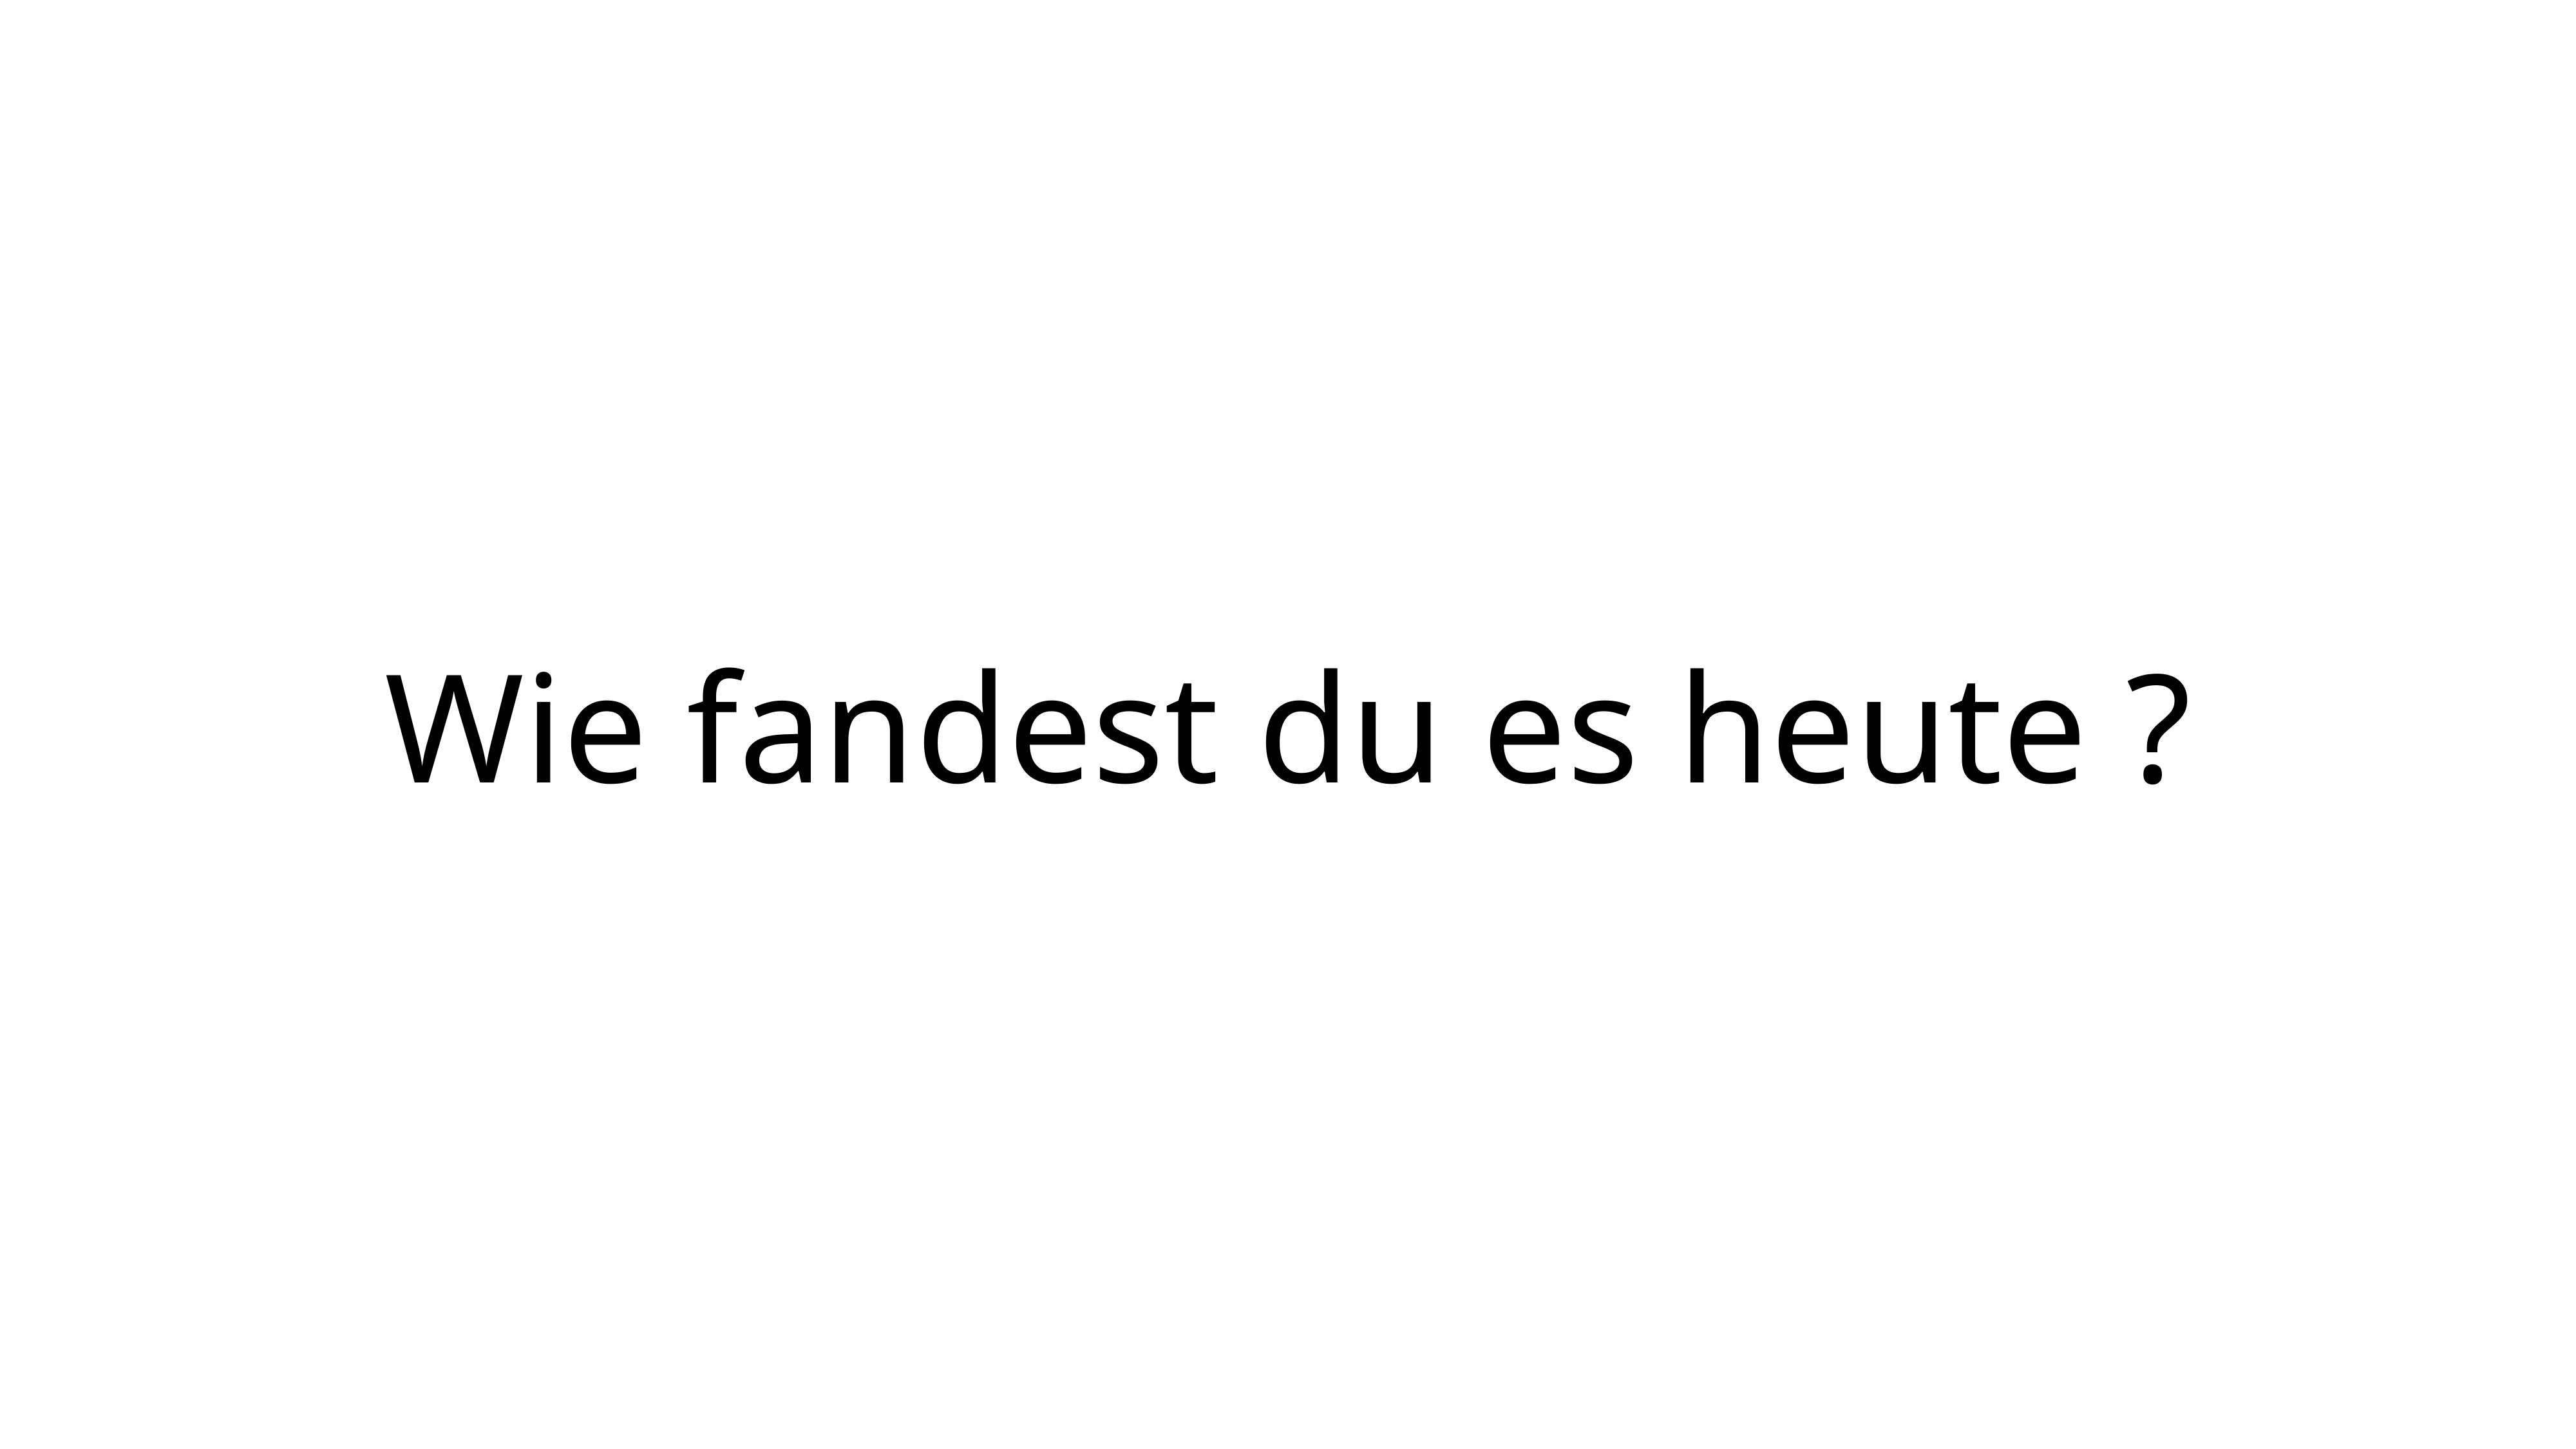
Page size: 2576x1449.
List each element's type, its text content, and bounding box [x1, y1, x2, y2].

text_box Wie fandest du es heute ? [252, 478, 2325, 971]
